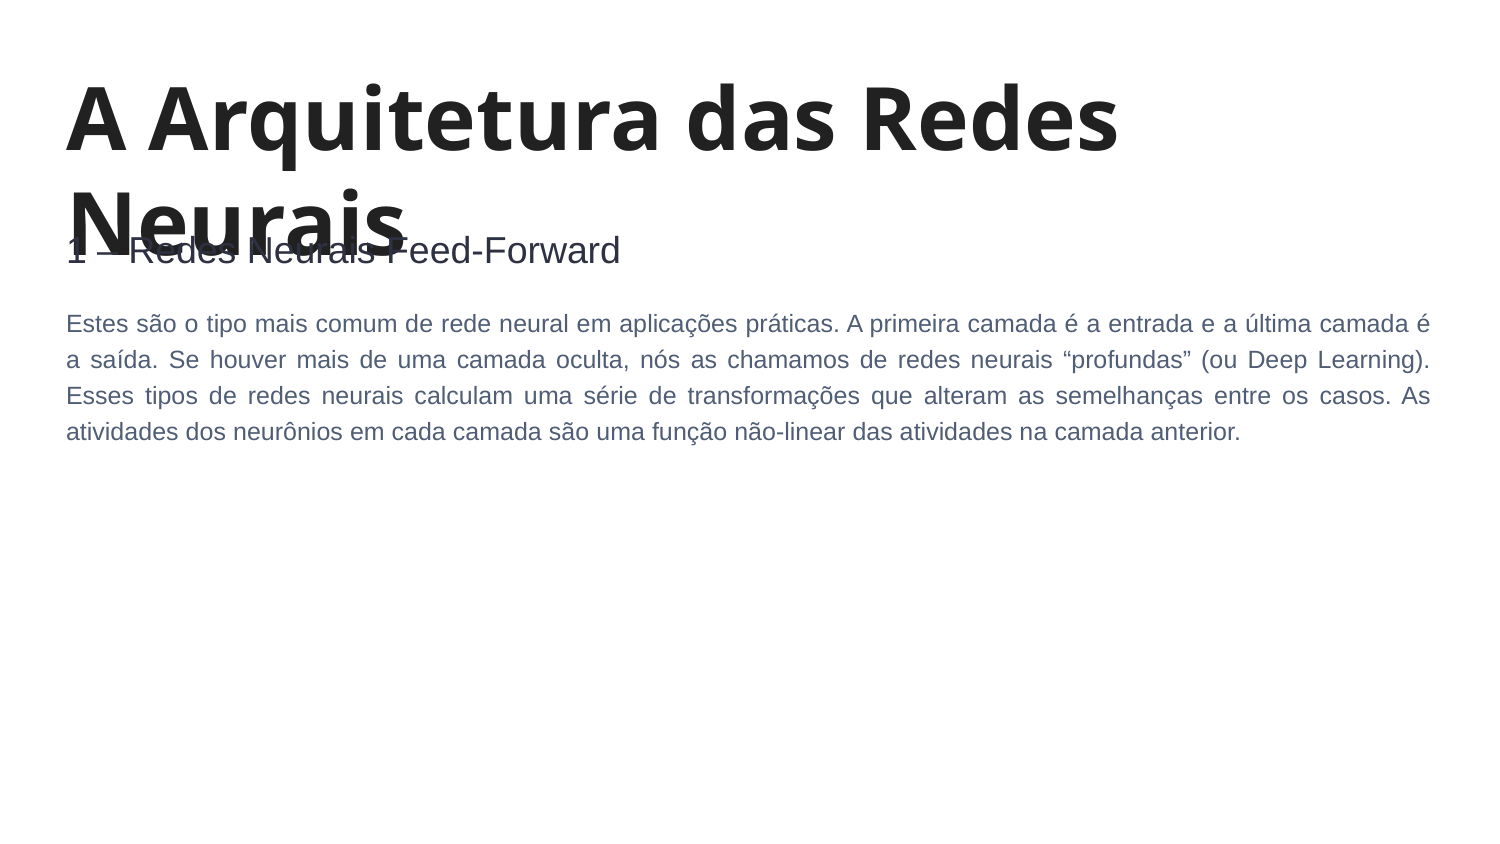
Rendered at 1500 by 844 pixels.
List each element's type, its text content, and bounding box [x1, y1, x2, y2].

list 1 – Redes Neurais Feed-Forward Estes são o tipo mais comum de rede neural em aplicações práticas. A primeira camada é a entrada e a última camada é a saída. Se houver mais de uma camada oculta, nós as chamamos de redes neurais “profundas” (ou Deep Learning). Esses tipos de redes neurais calculam uma série de transformações que alteram as semelhanças entre os casos. As atividades dos neurônios em cada camada são uma função não-linear das atividades na camada anterior. [51, 201, 1449, 750]
title A Arquitetura das Redes Neurais [51, 48, 1449, 180]
